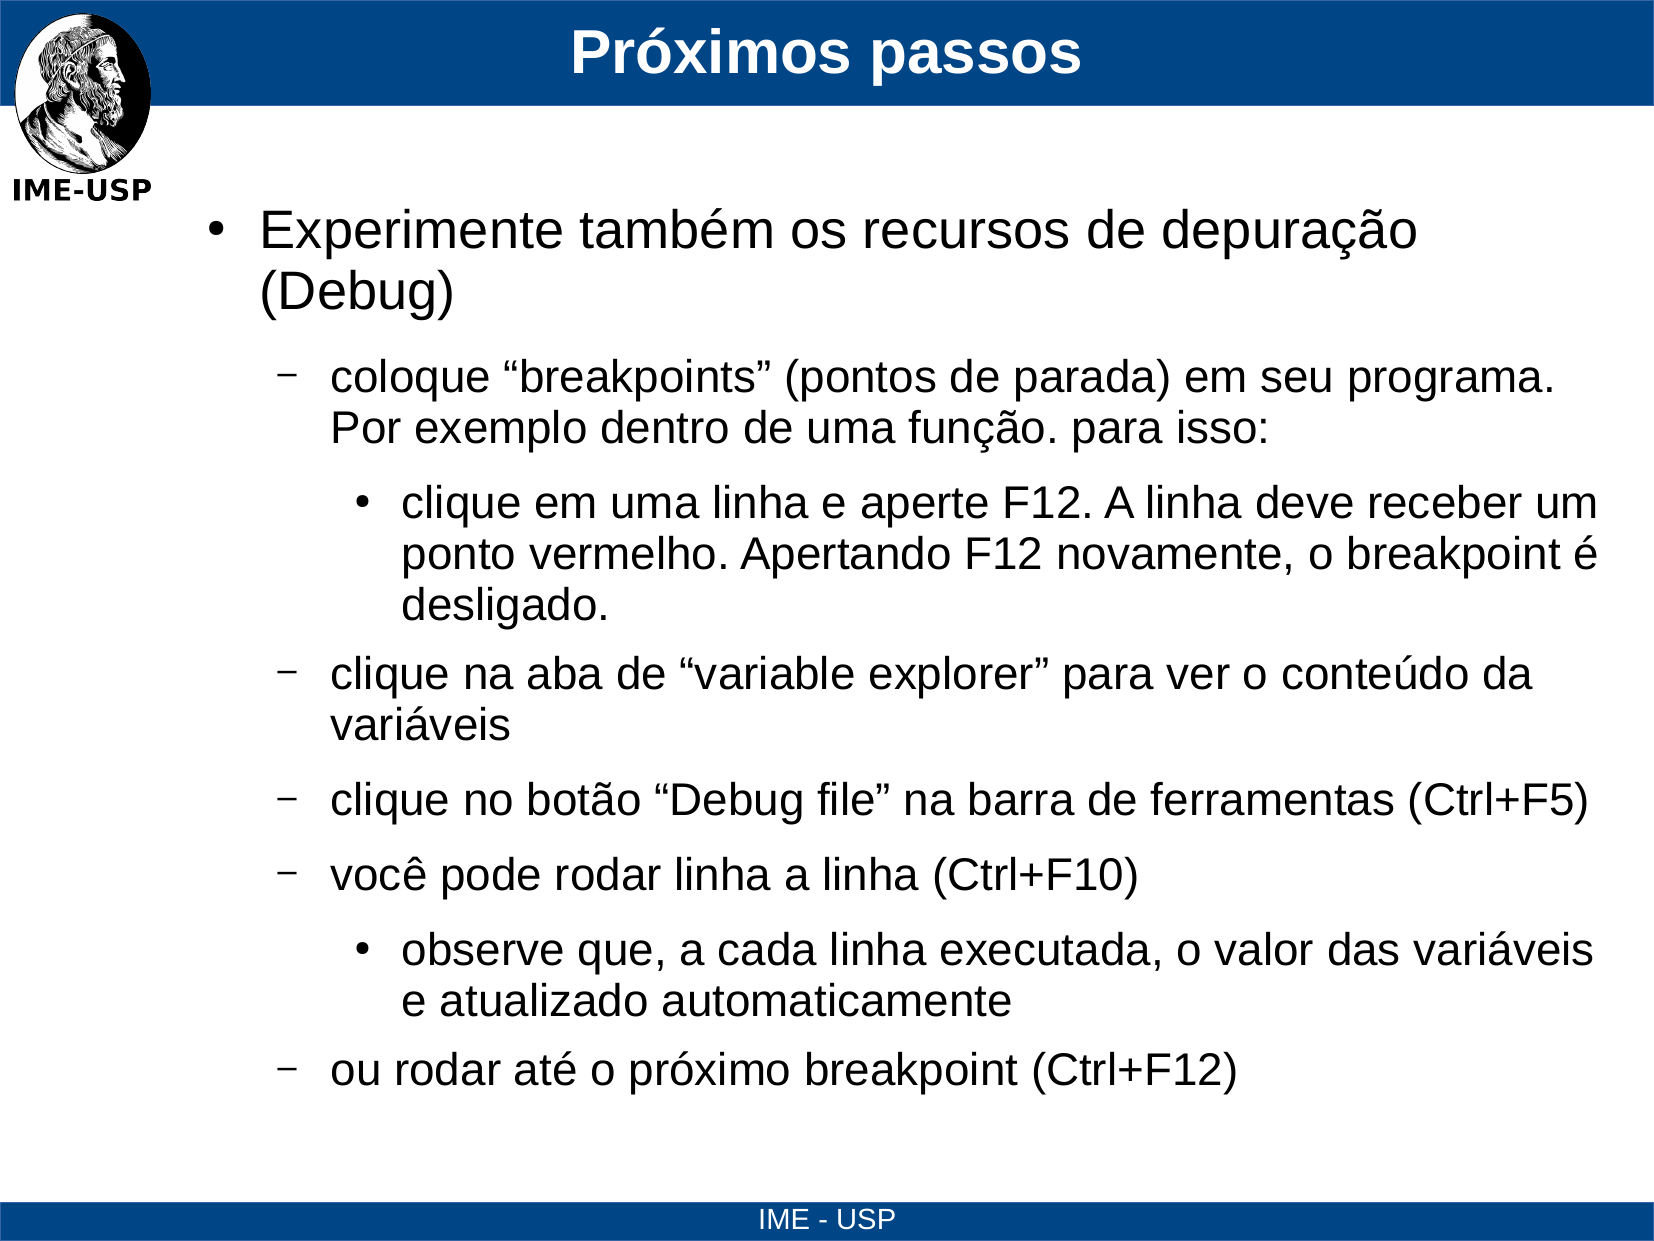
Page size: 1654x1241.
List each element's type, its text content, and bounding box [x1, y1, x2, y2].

list Experimente também os recursos de depuração (Debug) coloque “breakpoints” (pontos de parada) em seu programa. Por exemplo dentro de uma função. para isso: clique em uma linha e aperte F12. A linha deve receber um ponto vermelho. Apertando F12 novamente, o breakpoint é desligado. clique na aba de “variable explorer” para ver o conteúdo da variáveis clique no botão “Debug file” na barra de ferramentas (Ctrl+F5) você pode rodar linha a linha (Ctrl+F10) observe que, a cada linha executada, o valor das variáveis e atualizado automaticamente ou rodar até o próximo breakpoint (Ctrl+F12) [188, 199, 1601, 1134]
title Próximos passos [0, 0, 1654, 106]
picture [14, 106, 151, 201]
